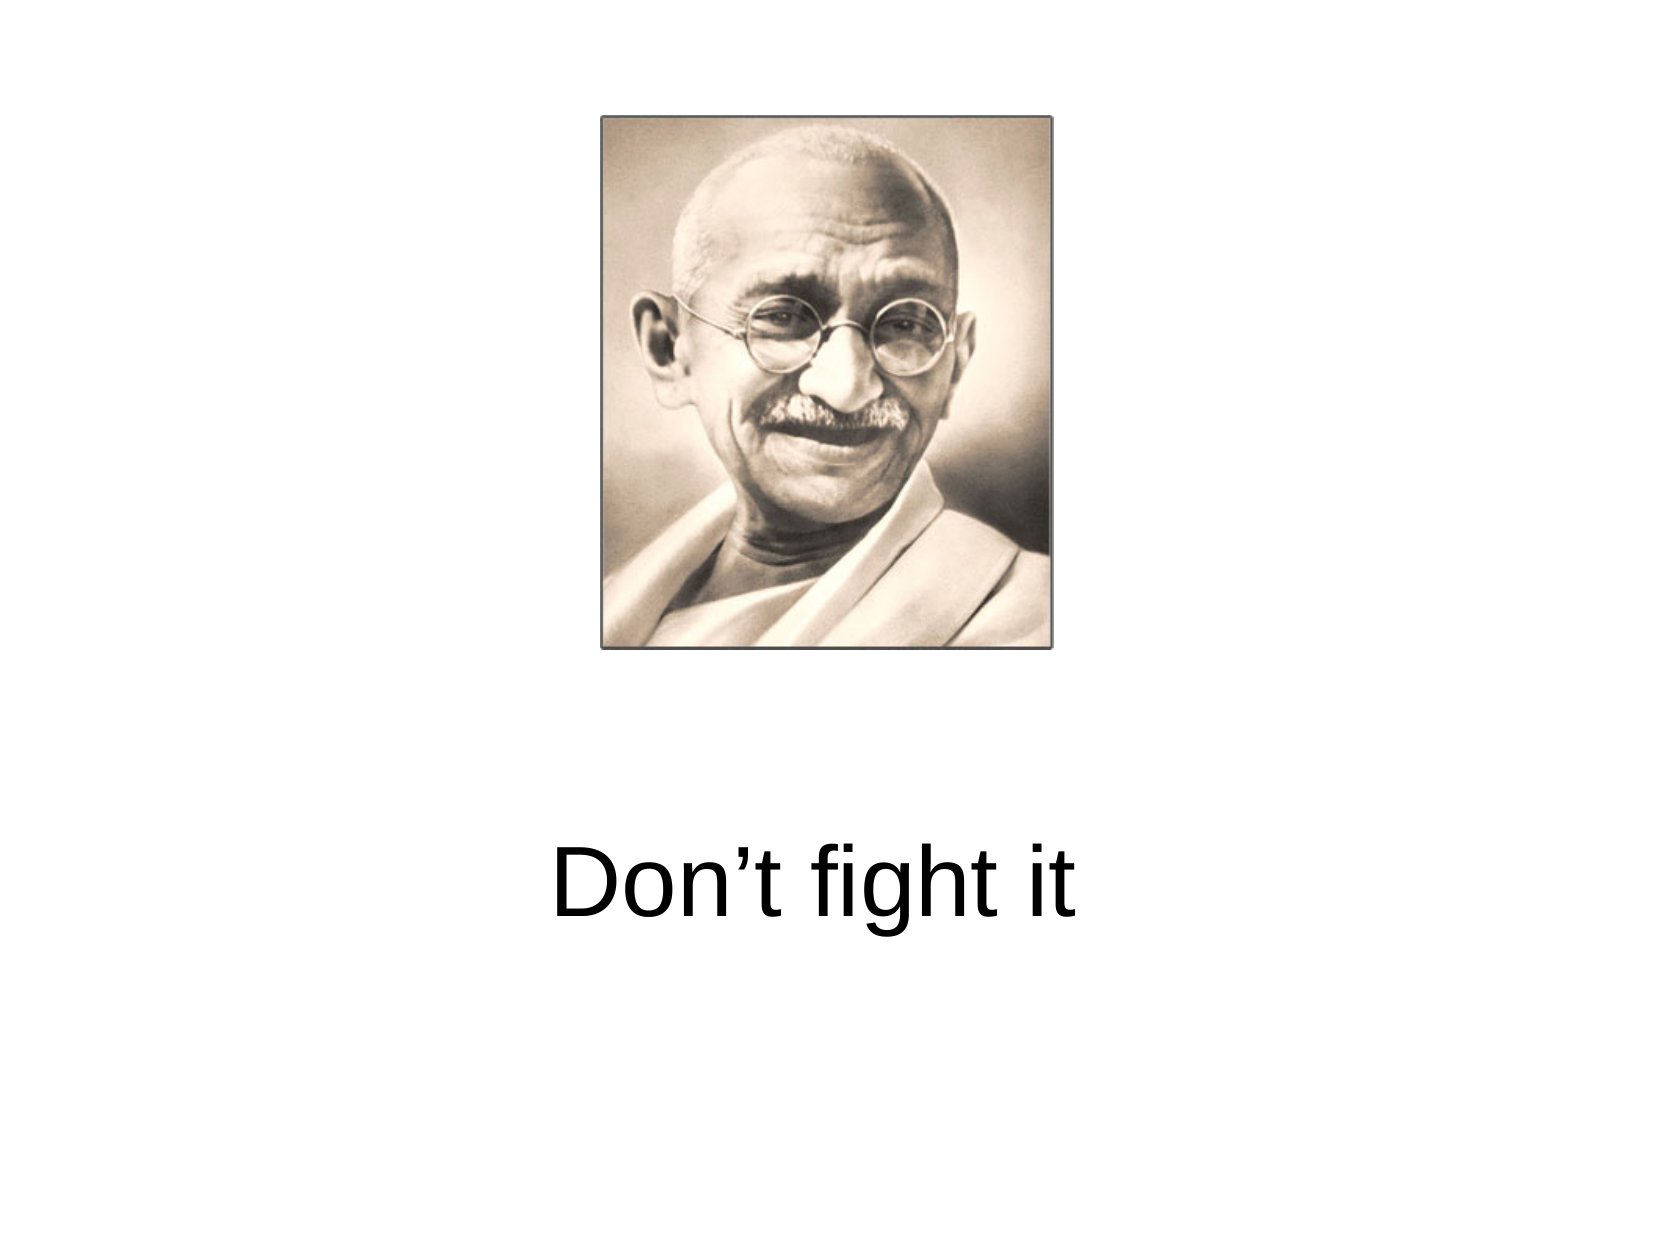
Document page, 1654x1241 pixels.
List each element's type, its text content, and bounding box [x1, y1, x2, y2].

picture [600, 115, 1054, 650]
text_box Don’t fight it [534, 818, 1119, 945]
